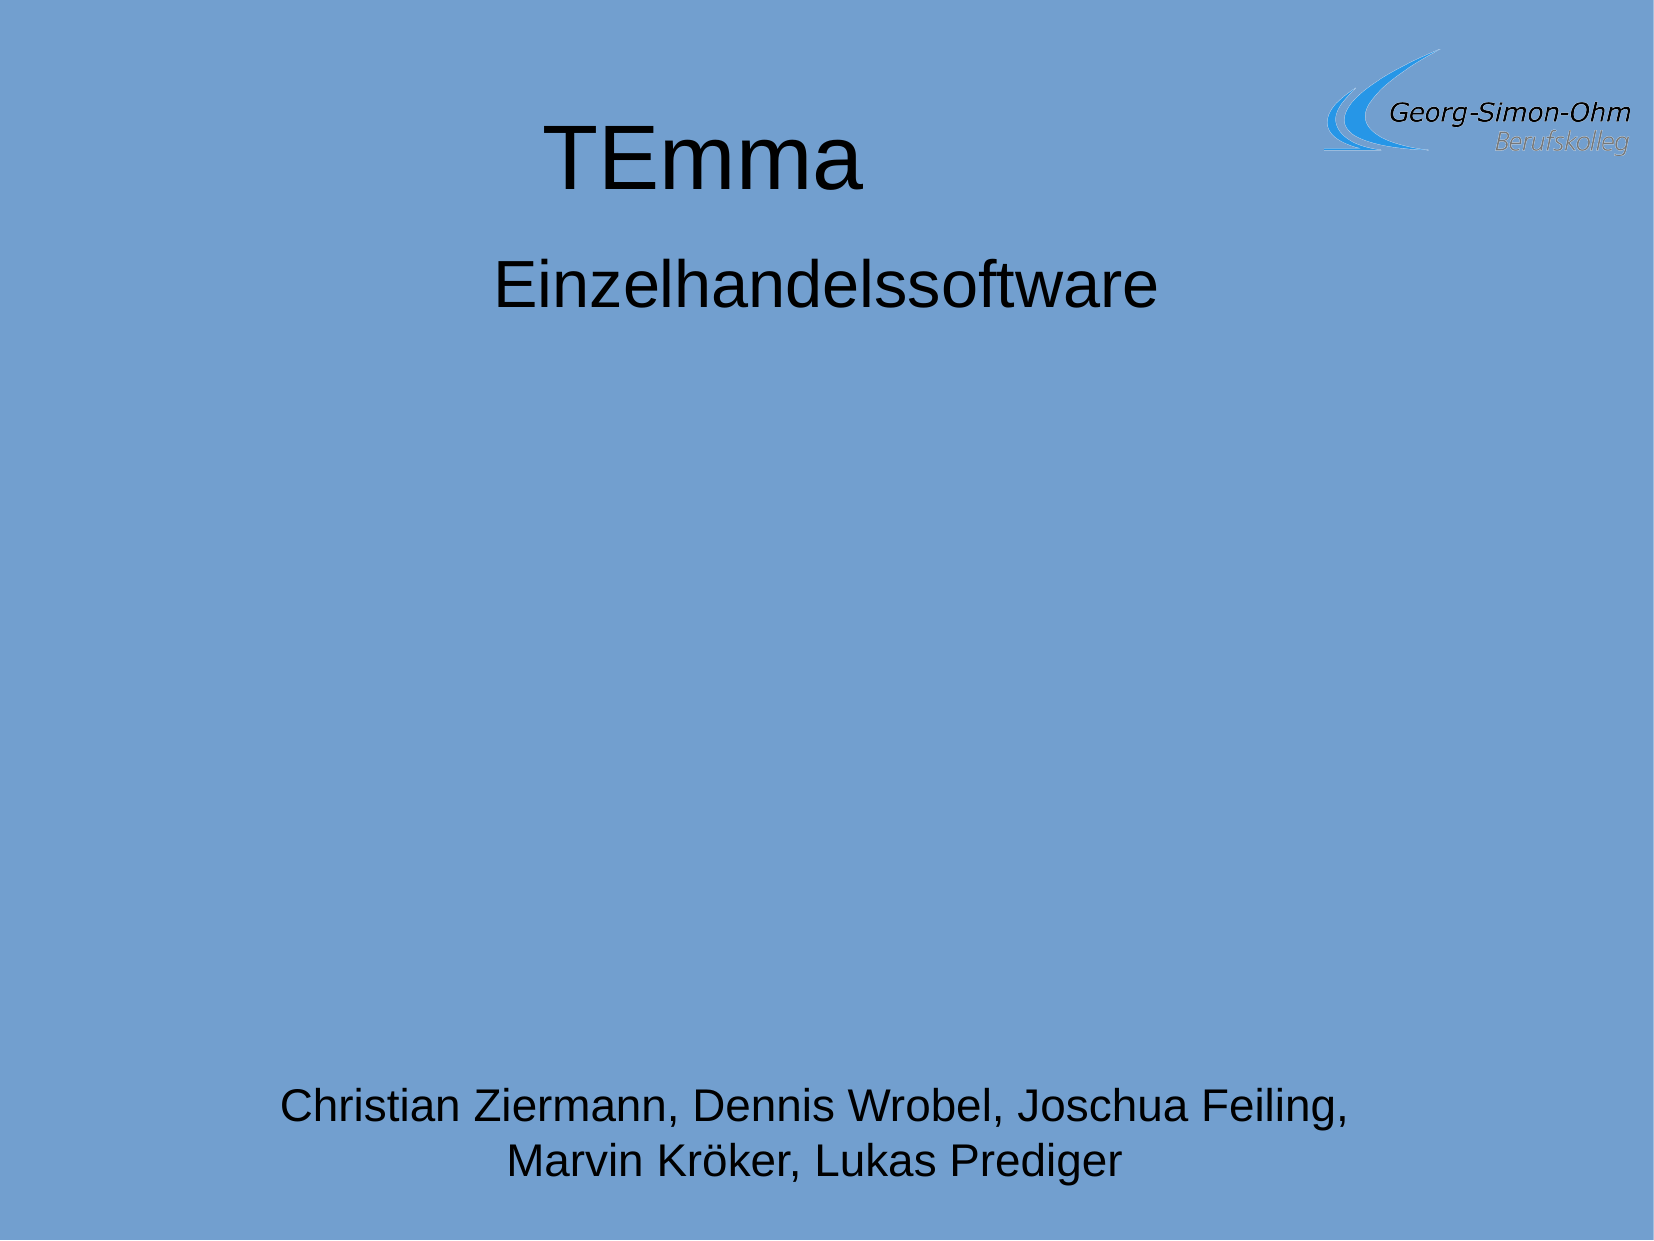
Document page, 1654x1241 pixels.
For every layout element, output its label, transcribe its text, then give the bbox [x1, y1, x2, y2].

picture [1325, 49, 1630, 156]
text_box Christian Ziermann, Dennis Wrobel, Joschua Feiling, Marvin Kröker, Lukas Prediger [70, 1074, 1559, 1187]
subtitle Einzelhandelssoftware [82, 225, 1571, 337]
title TEmma [82, 49, 1325, 225]
